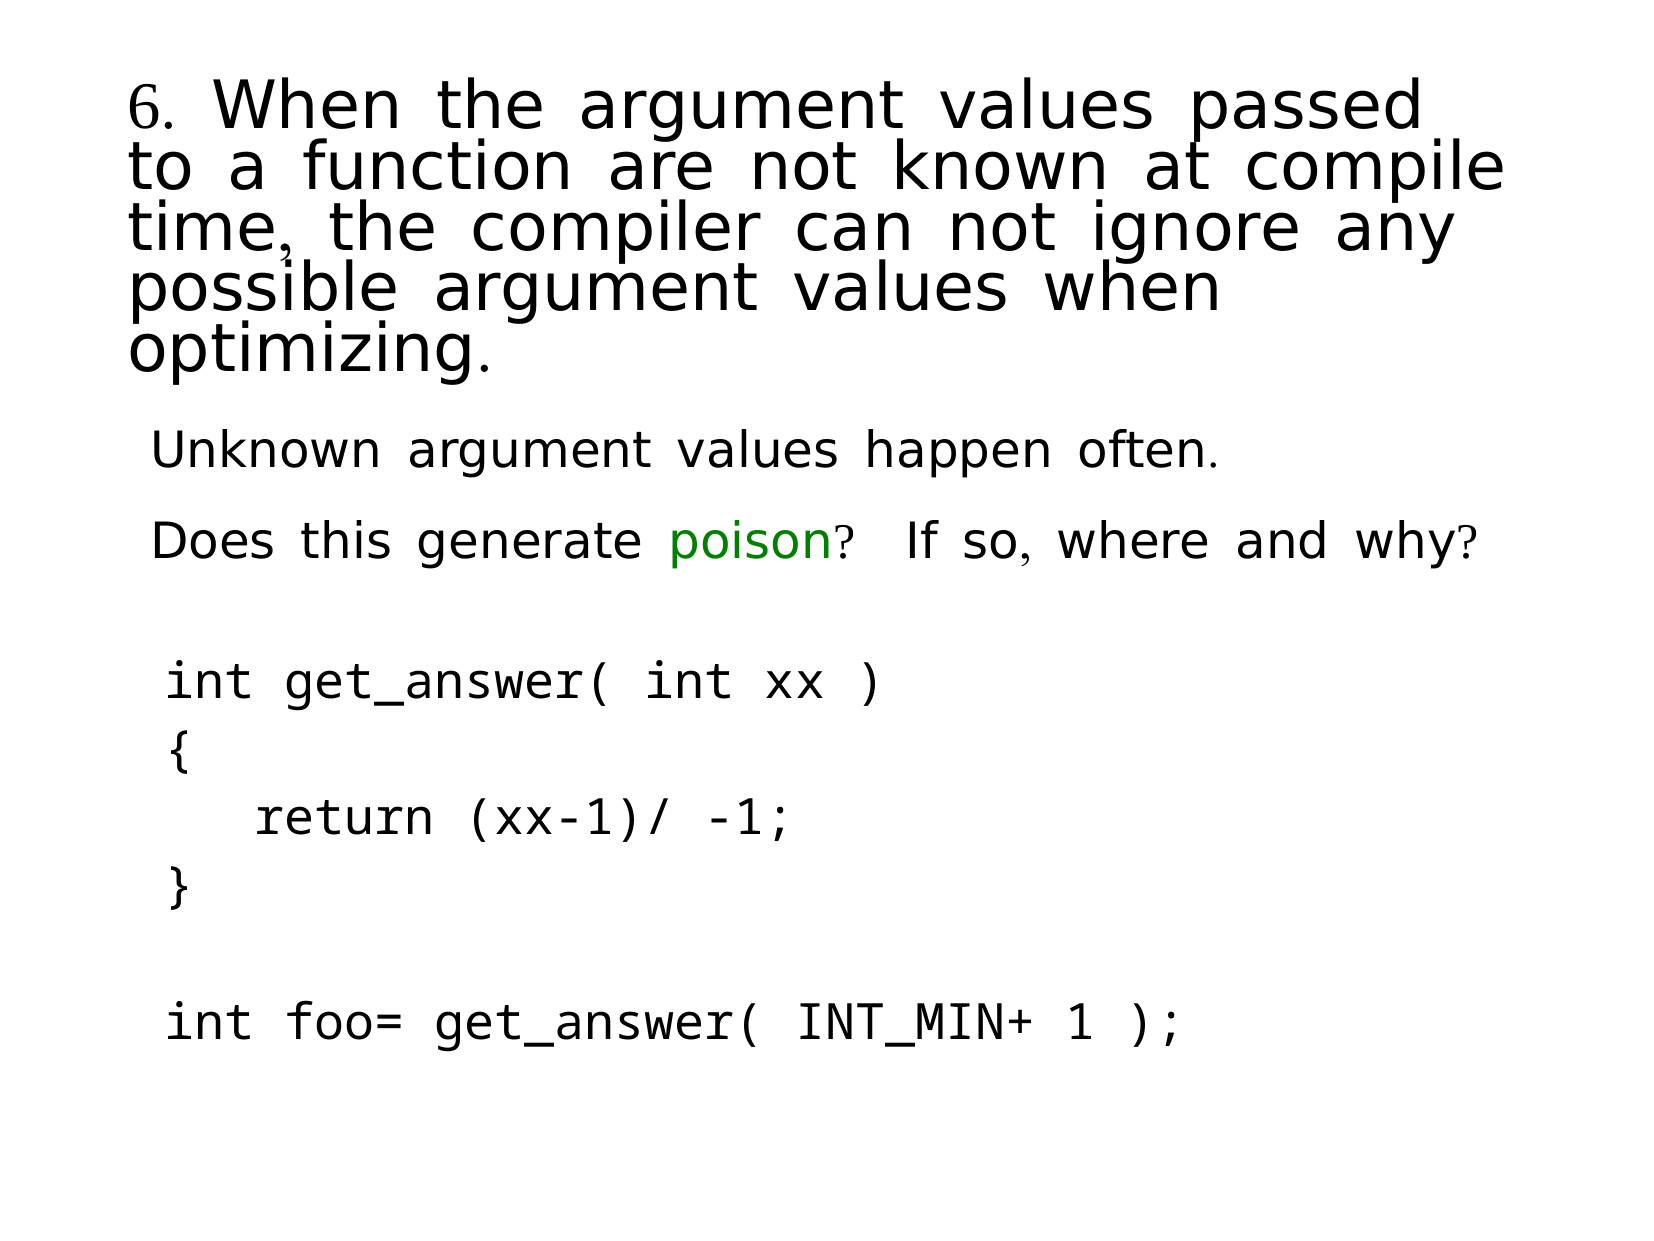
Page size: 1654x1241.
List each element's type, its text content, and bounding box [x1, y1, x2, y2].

text_box int get_answer( int xx ) { return (xx-1)/ -1; } int foo= get_answer( INT_MIN+ 1 ); [150, 688, 1200, 1058]
text_box Unknown argument values happen often. Does this generate poison? If so, where and why? [135, 425, 1238, 688]
text_box 6. When the argument values passed to a function are not known at compile time, the compiler can not ignore any possible argument values when optimizing. [112, 75, 1538, 424]
